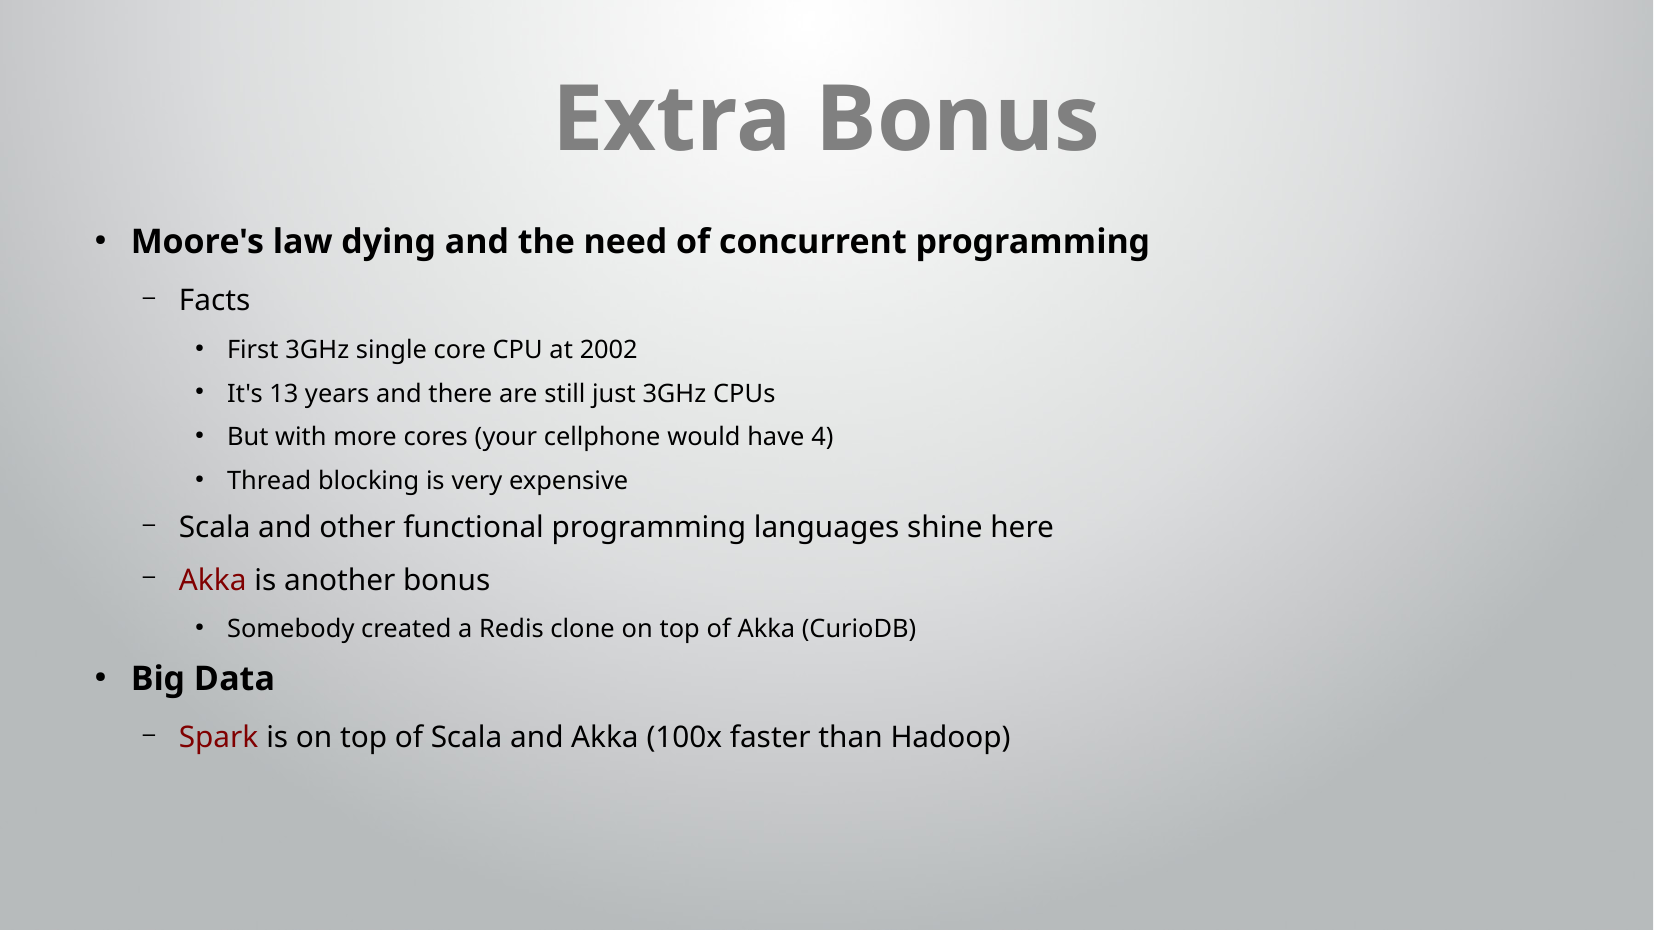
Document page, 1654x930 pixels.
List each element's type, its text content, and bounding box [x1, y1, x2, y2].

list Moore's law dying and the need of concurrent programming Facts First 3GHz single core CPU at 2002 It's 13 years and there are still just 3GHz CPUs But with more cores (your cellphone would have 4) Thread blocking is very expensive Scala and other functional programming languages shine here Akka is another bonus Somebody created a Redis clone on top of Akka (CurioDB) Big Data Spark is on top of Scala and Akka (100x faster than Hadoop) [82, 217, 1571, 757]
picture [0, 0, 1654, 930]
title Extra Bonus [82, 36, 1571, 193]
